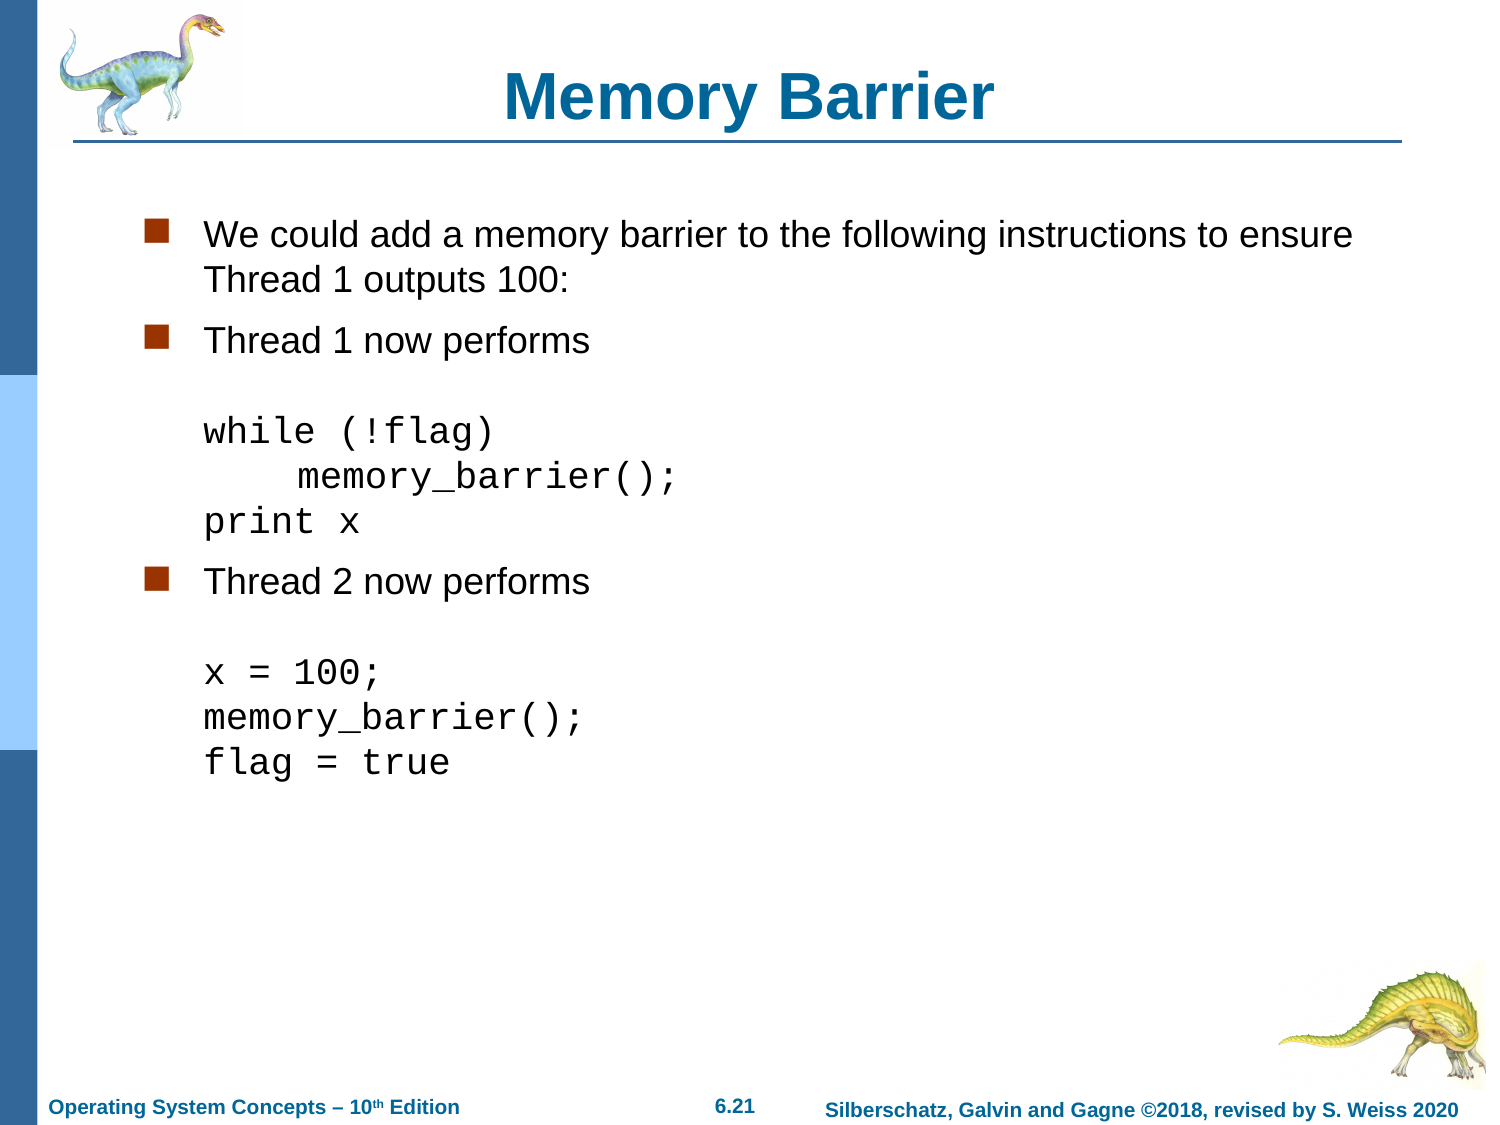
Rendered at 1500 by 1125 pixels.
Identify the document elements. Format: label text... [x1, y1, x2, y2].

picture [46, 0, 243, 149]
picture [1275, 959, 1486, 1090]
list We could add a memory barrier to the following instructions to ensure Thread 1 outputs 100: Thread 1 now performs while (!flag) memory_barrier(); print x Thread 2 now performs x = 100; memory_barrier(); flag = true [132, 202, 1483, 946]
title Memory Barrier [75, 45, 1426, 141]
